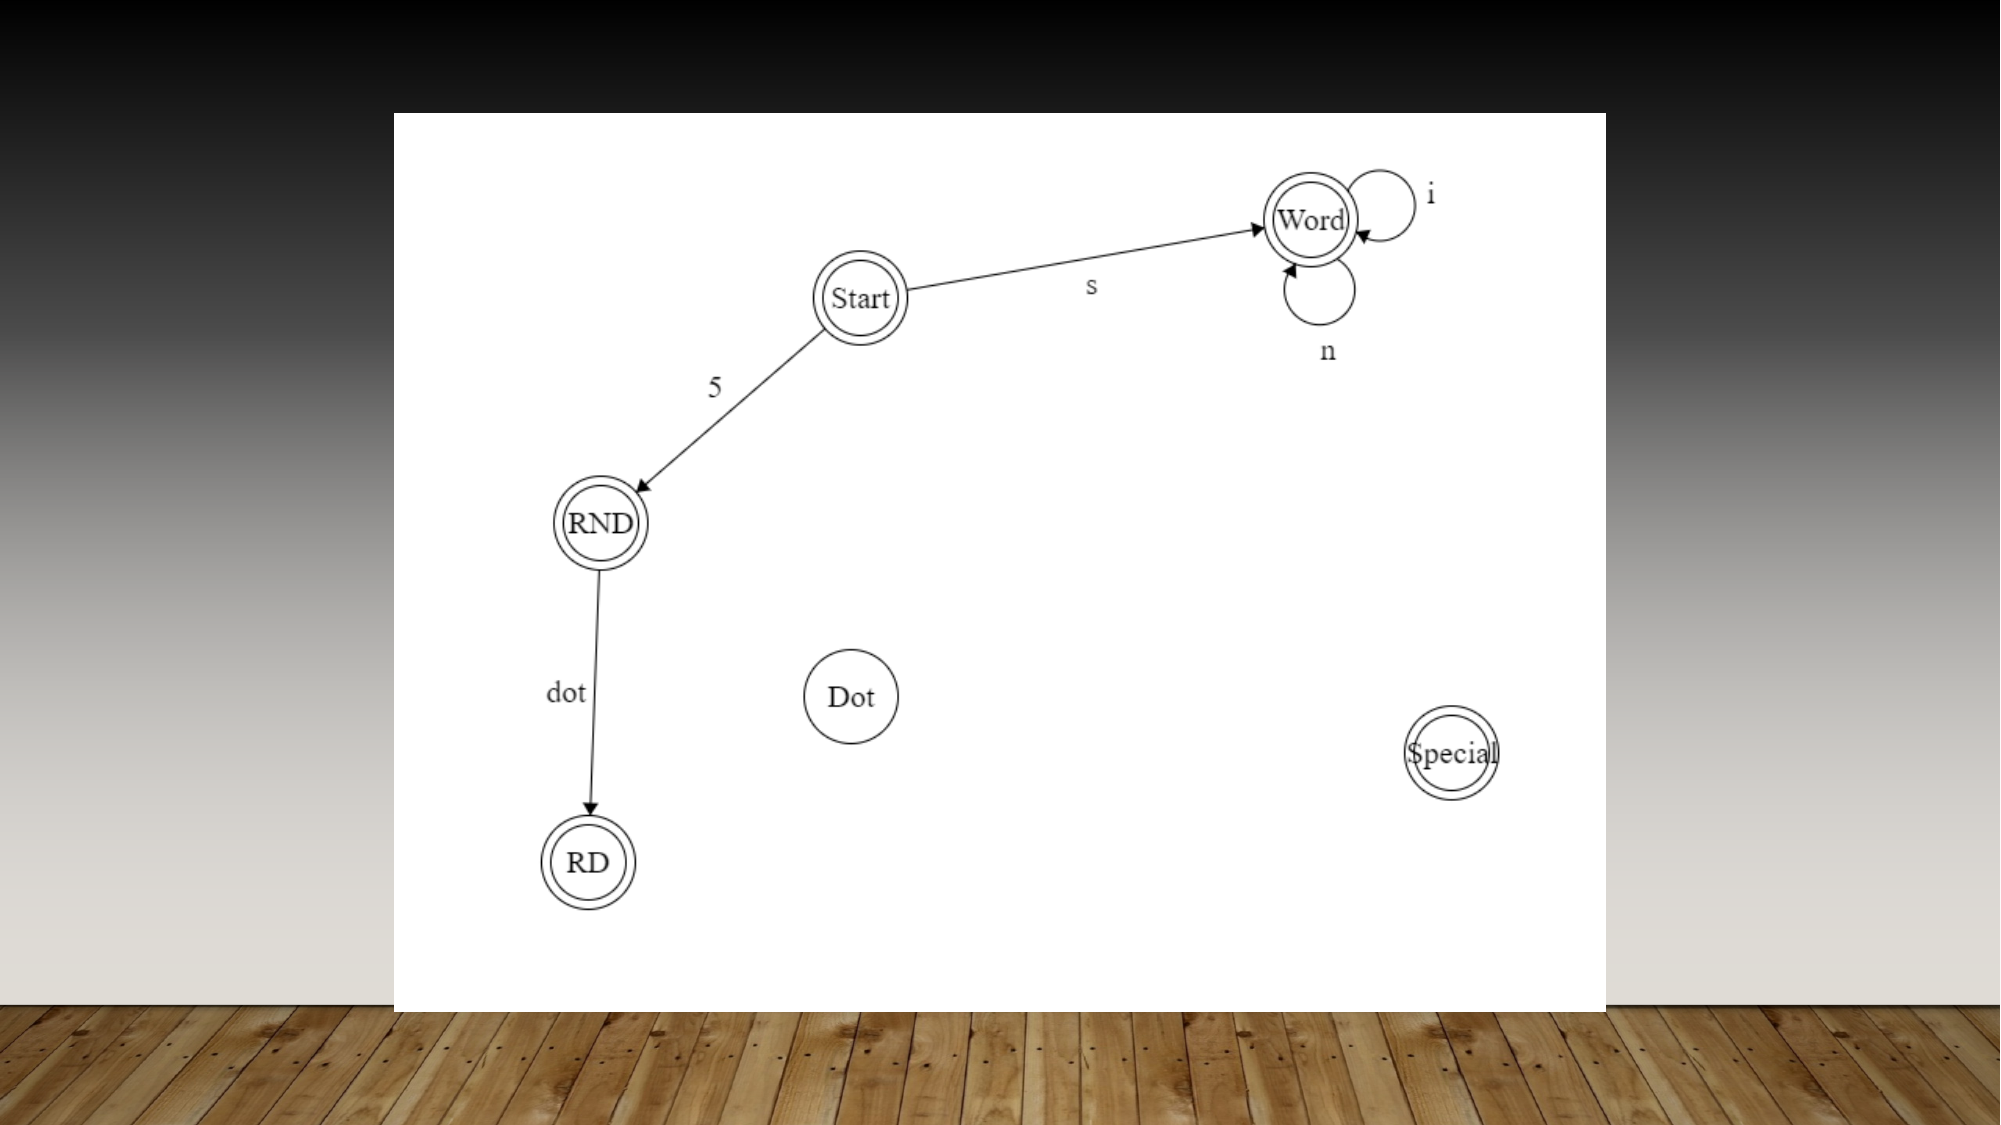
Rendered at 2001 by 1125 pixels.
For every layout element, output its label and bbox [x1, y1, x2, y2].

picture [0, 113, 2000, 1125]
